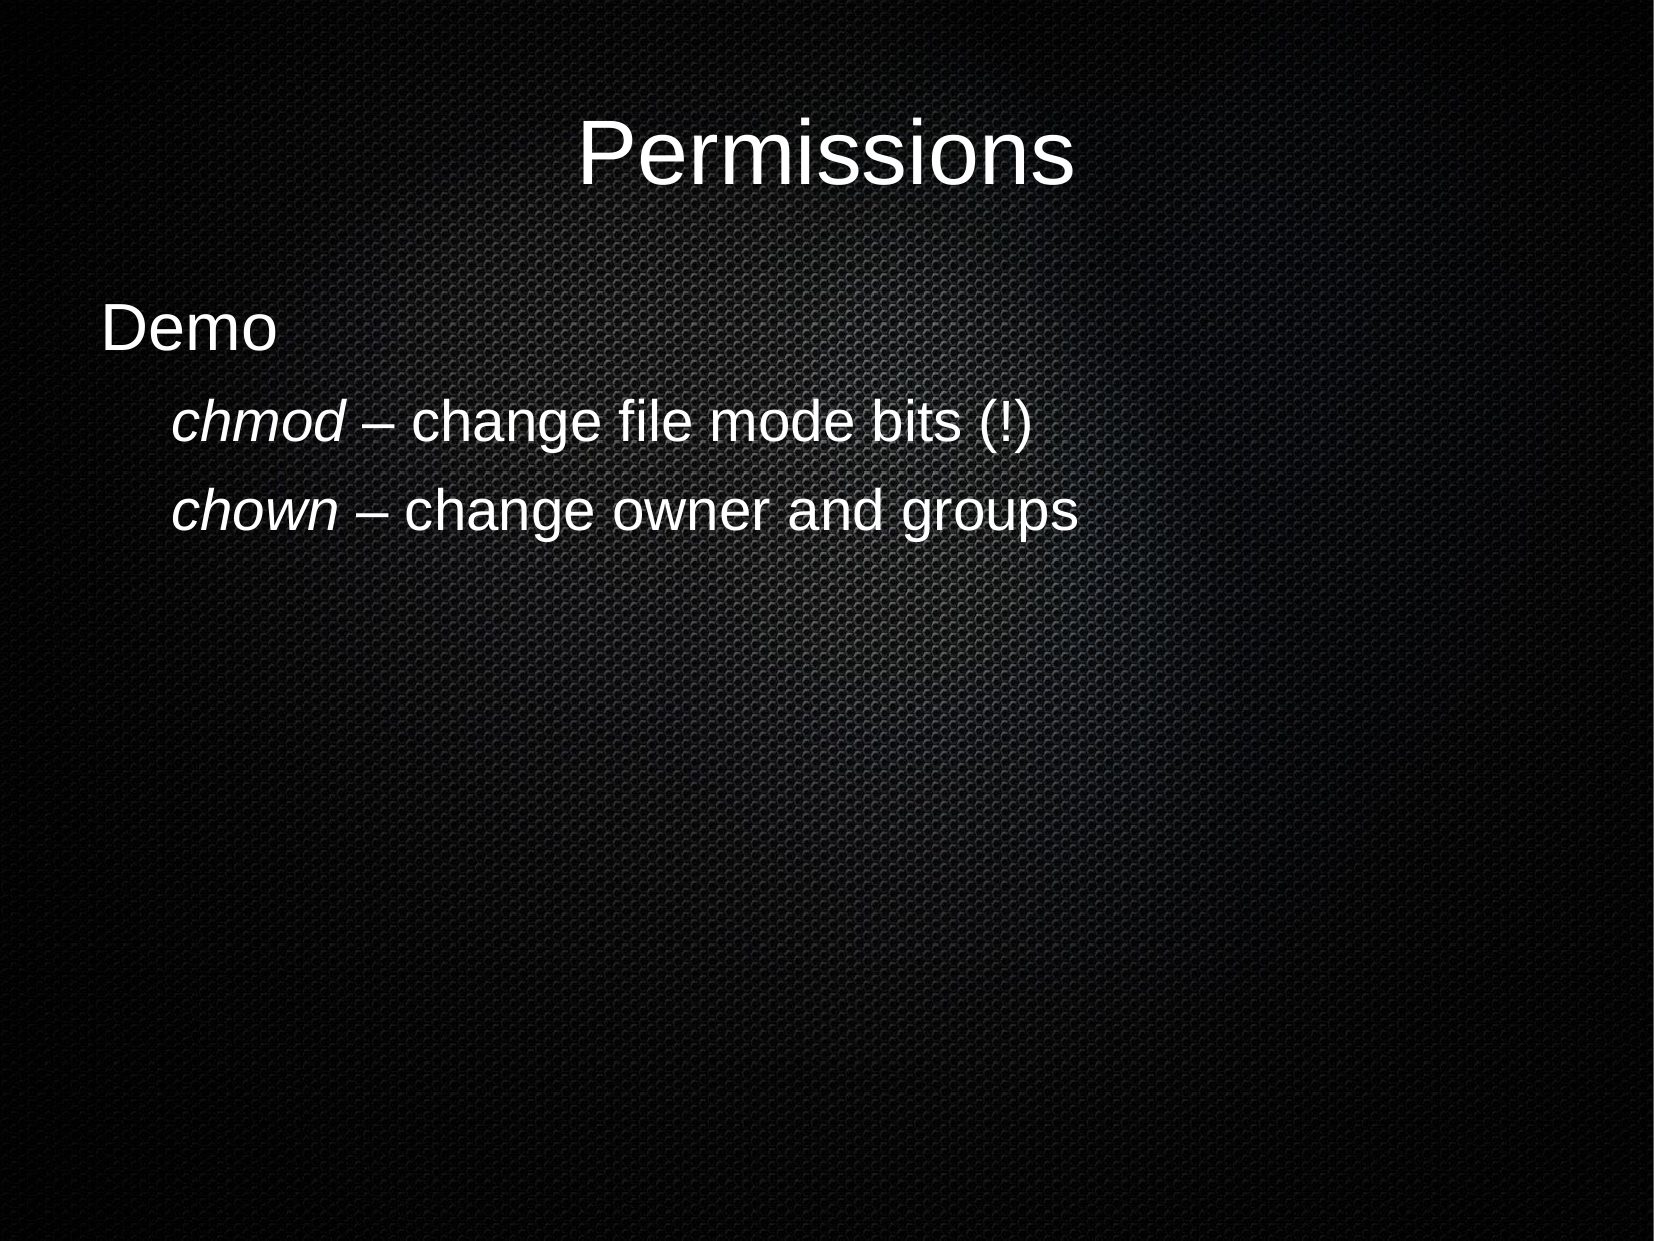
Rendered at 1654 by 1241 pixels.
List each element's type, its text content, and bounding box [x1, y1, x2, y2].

picture [0, 0, 1654, 1241]
title Permissions [82, 49, 1571, 257]
list Demo chmod – change file mode bits (!) chown – change owner and groups [82, 290, 1571, 1010]
